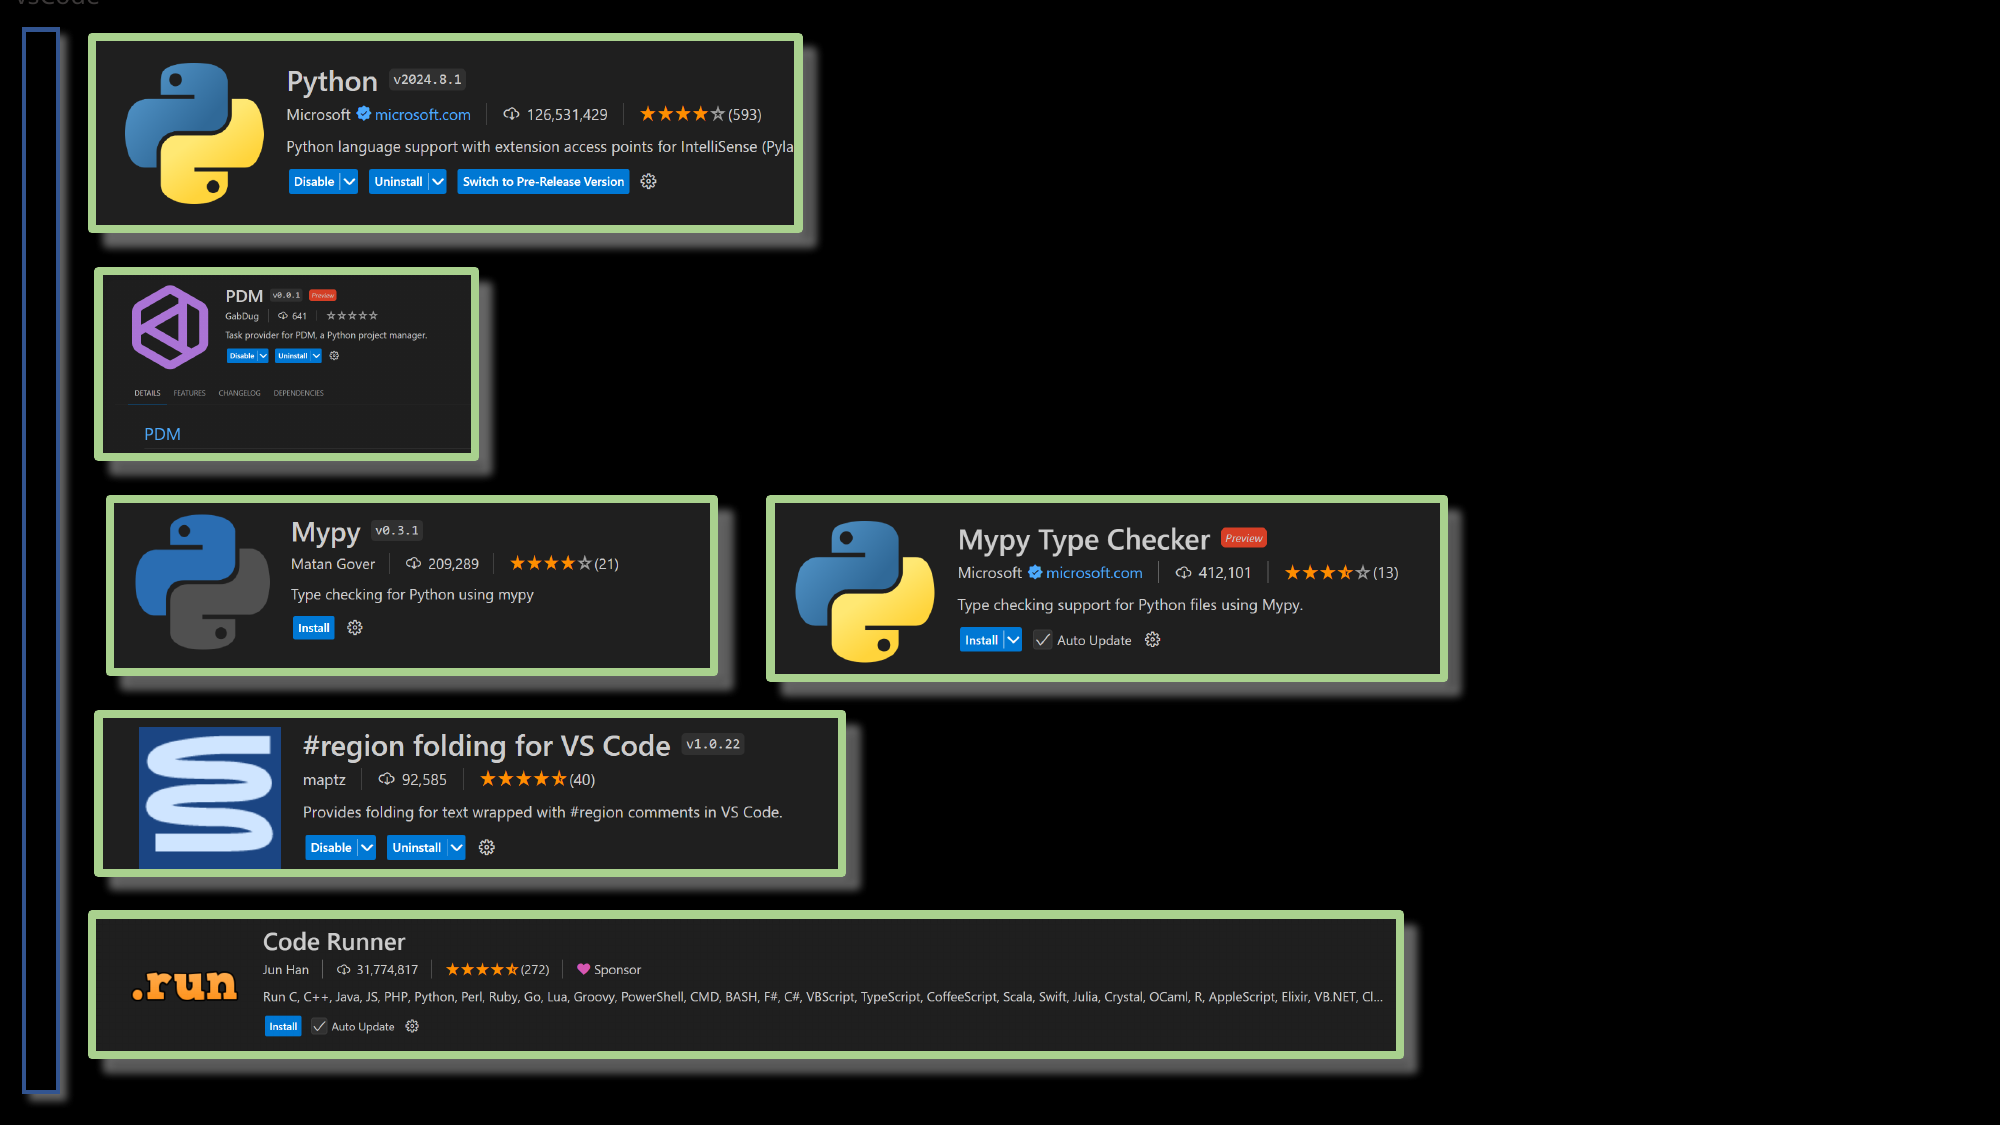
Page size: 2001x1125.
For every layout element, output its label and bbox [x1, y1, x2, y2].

picture [102, 718, 838, 869]
picture [96, 918, 1397, 1051]
text_box [23, 29, 58, 1093]
picture [774, 503, 1440, 674]
picture [102, 275, 472, 453]
picture [113, 503, 710, 668]
picture [96, 40, 795, 226]
